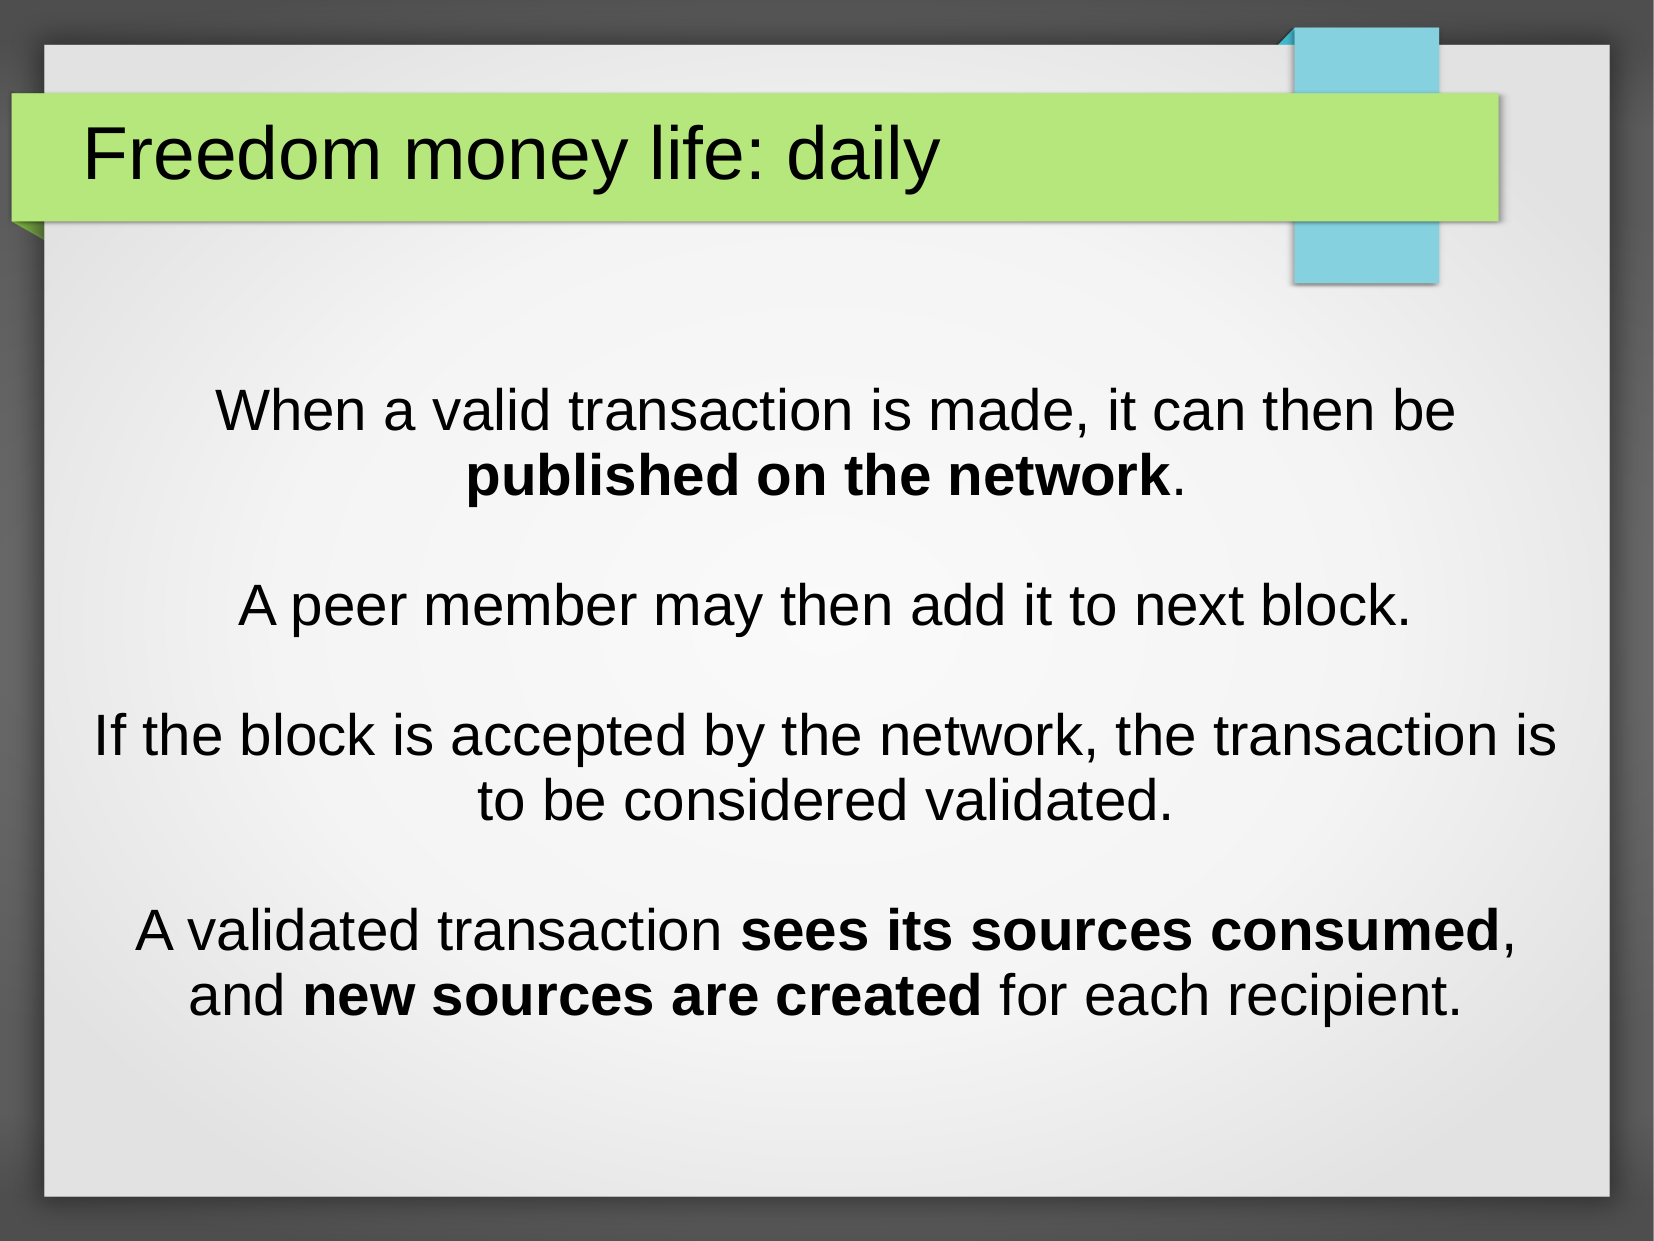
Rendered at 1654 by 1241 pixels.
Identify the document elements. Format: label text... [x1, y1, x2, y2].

picture [0, 0, 1654, 1241]
title Freedom money life: daily [82, 94, 1501, 213]
subtitle When a valid transaction is made, it can then be published on the network. A peer member may then add it to next block. If the block is accepted by the network, the transaction is to be considered validated. A validated transaction sees its sources consumed, and new sources are created for each recipient. [82, 295, 1571, 1111]
